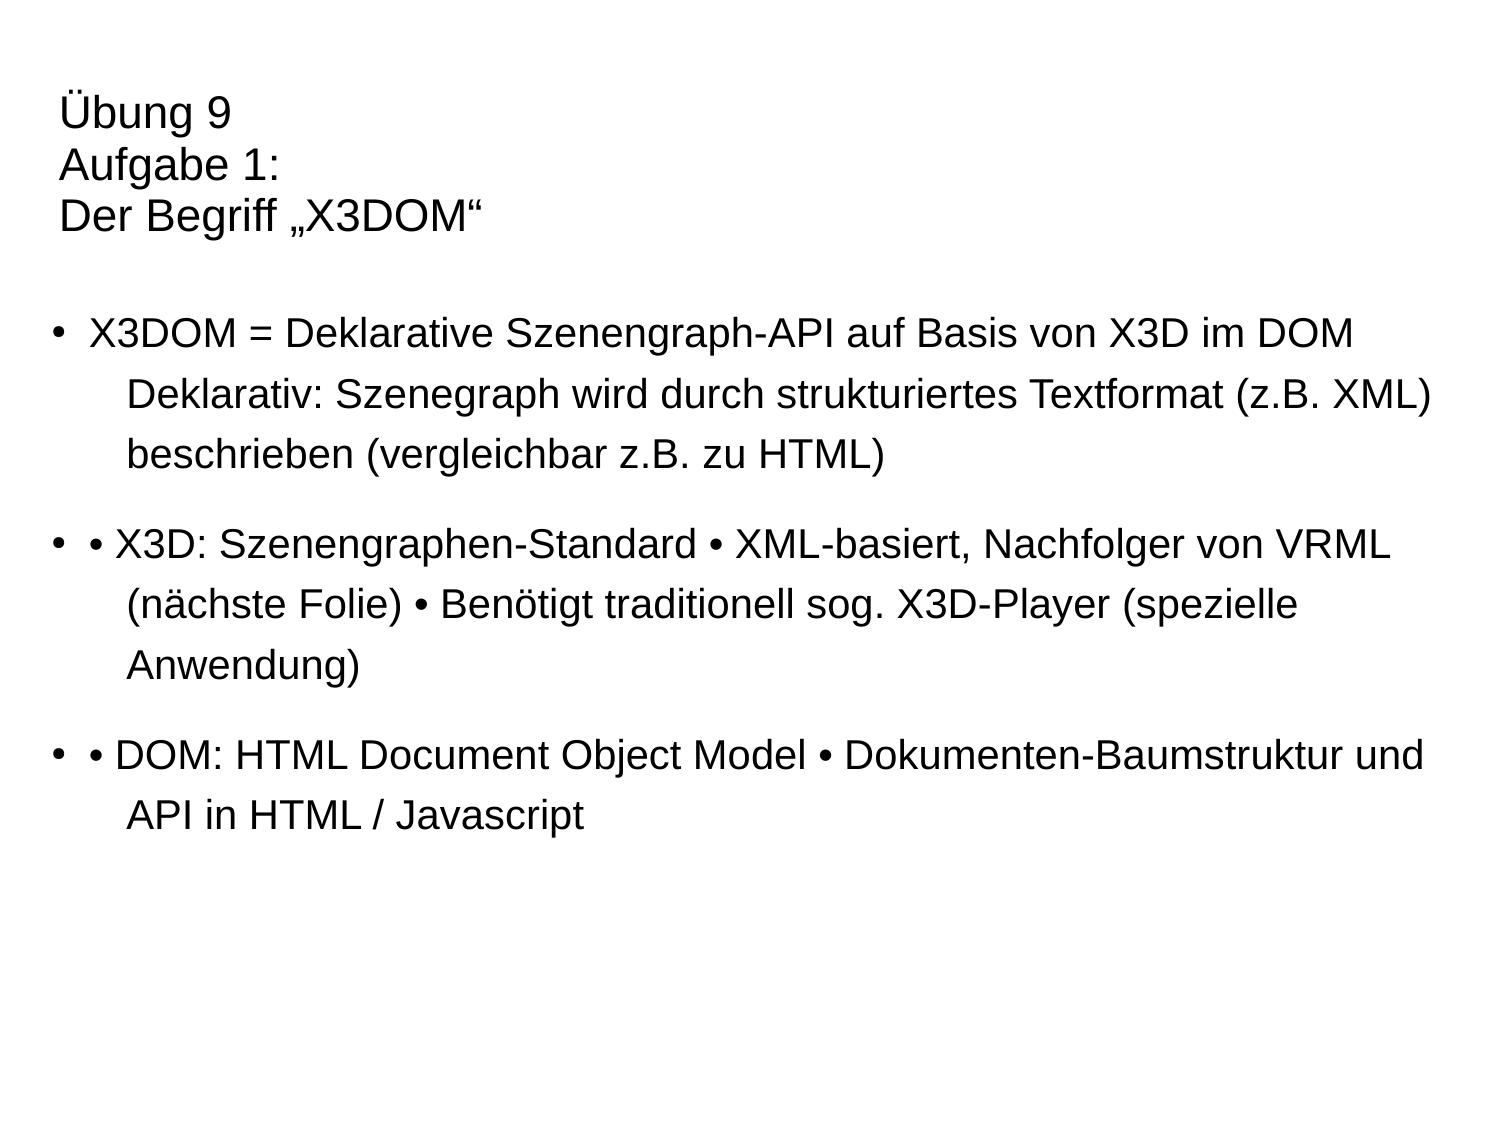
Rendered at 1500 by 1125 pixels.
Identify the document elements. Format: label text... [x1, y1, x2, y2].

title Übung 9 Aufgabe 1: Der Begriff „X3DOM“ [59, 80, 1149, 249]
list X3DOM = Deklarative Szenengraph-API auf Basis von X3D im DOM Deklarativ: Szenegraph wird durch strukturiertes Textformat (z.B. XML) beschrieben (vergleichbar z.B. zu HTML) • X3D: Szenengraphen-Standard • XML-basiert, Nachfolger von VRML (nächste Folie) • Benötigt traditionell sog. X3D-Player (spezielle Anwendung) • DOM: HTML Document Object Model • Dokumenten-Baumstruktur und API in HTML / Javascript [51, 296, 1444, 993]
